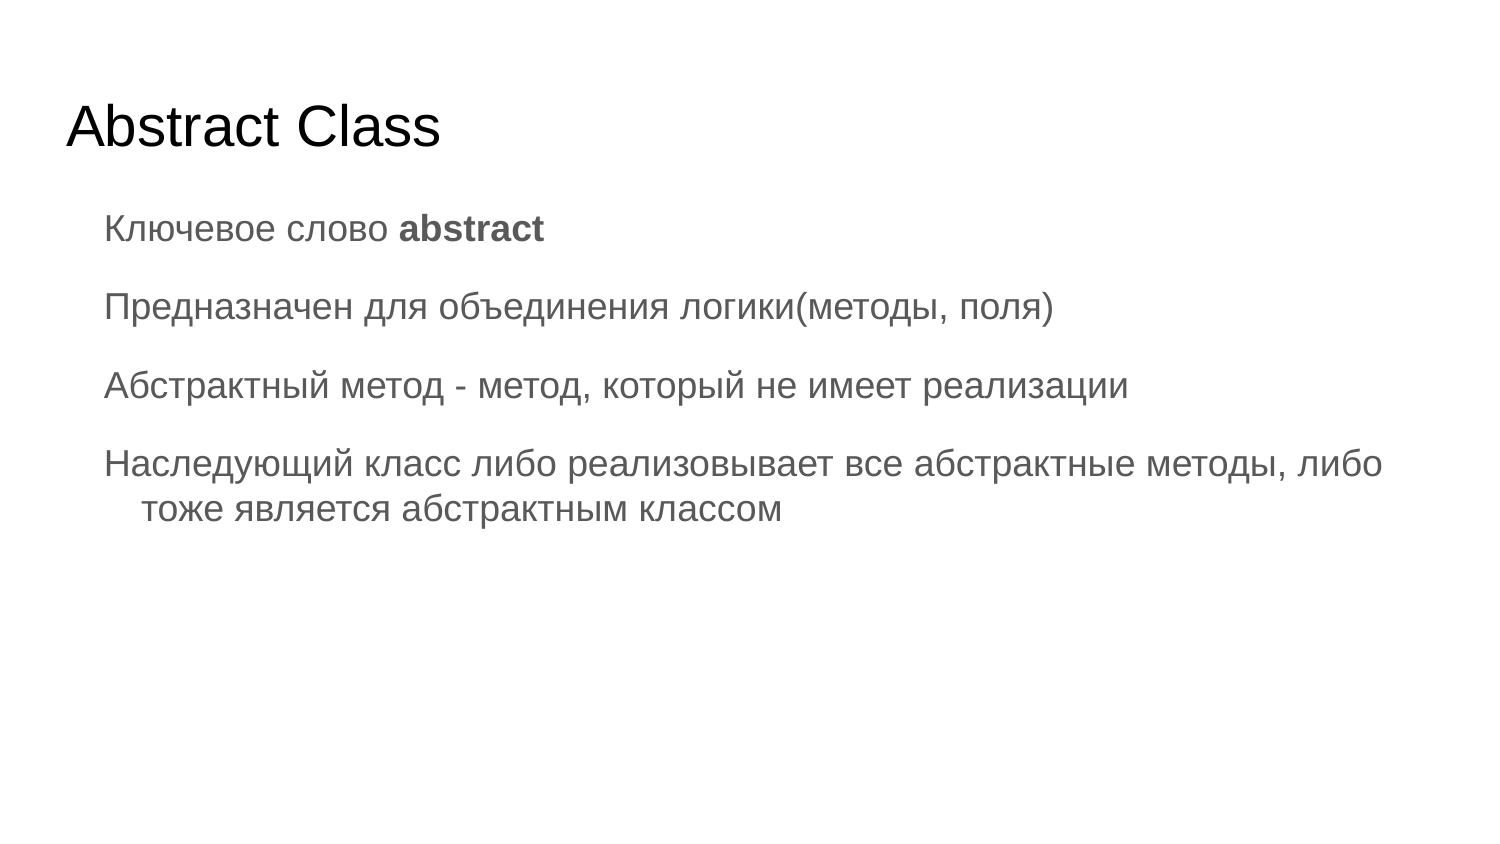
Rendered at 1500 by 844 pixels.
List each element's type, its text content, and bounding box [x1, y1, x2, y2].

list Ключевое слово abstract Предназначен для объединения логики(методы, поля) Абстрактный метод - метод, который не имеет реализации Наследующий класс либо реализовывает все абстрактные методы, либо тоже является абстрактным классом [51, 189, 1449, 750]
title Abstract Class [51, 72, 1449, 167]
